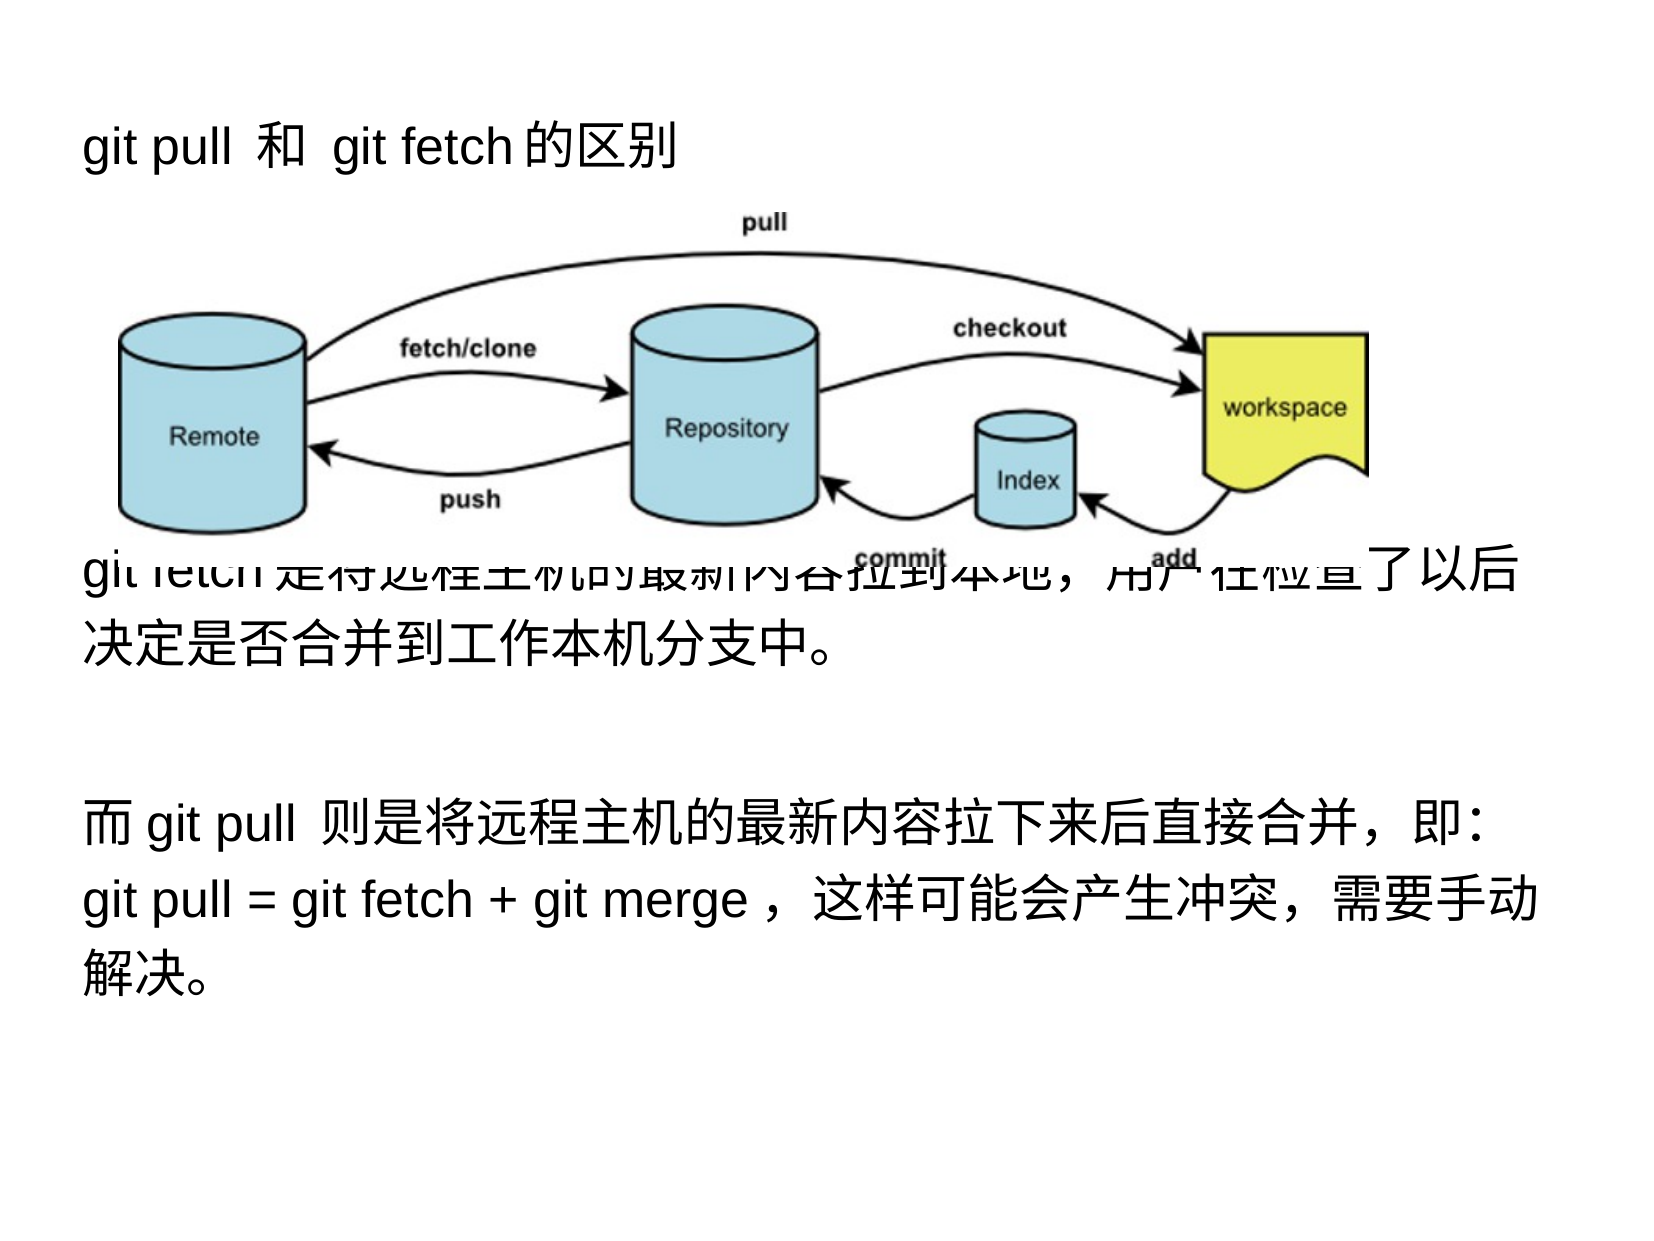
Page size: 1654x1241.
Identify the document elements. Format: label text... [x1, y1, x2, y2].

picture [118, 212, 1369, 567]
list git pull 和 git fetch的区别 git fetch是将远程主机的最新内容拉到本地，用户在检查了以后决定是否合并到工作本机分支中。 而git pull 则是将远程主机的最新内容拉下来后直接合并，即：git pull = git fetch + git merge，这样可能会产生冲突，需要手动解决。 [82, 23, 1571, 1010]
